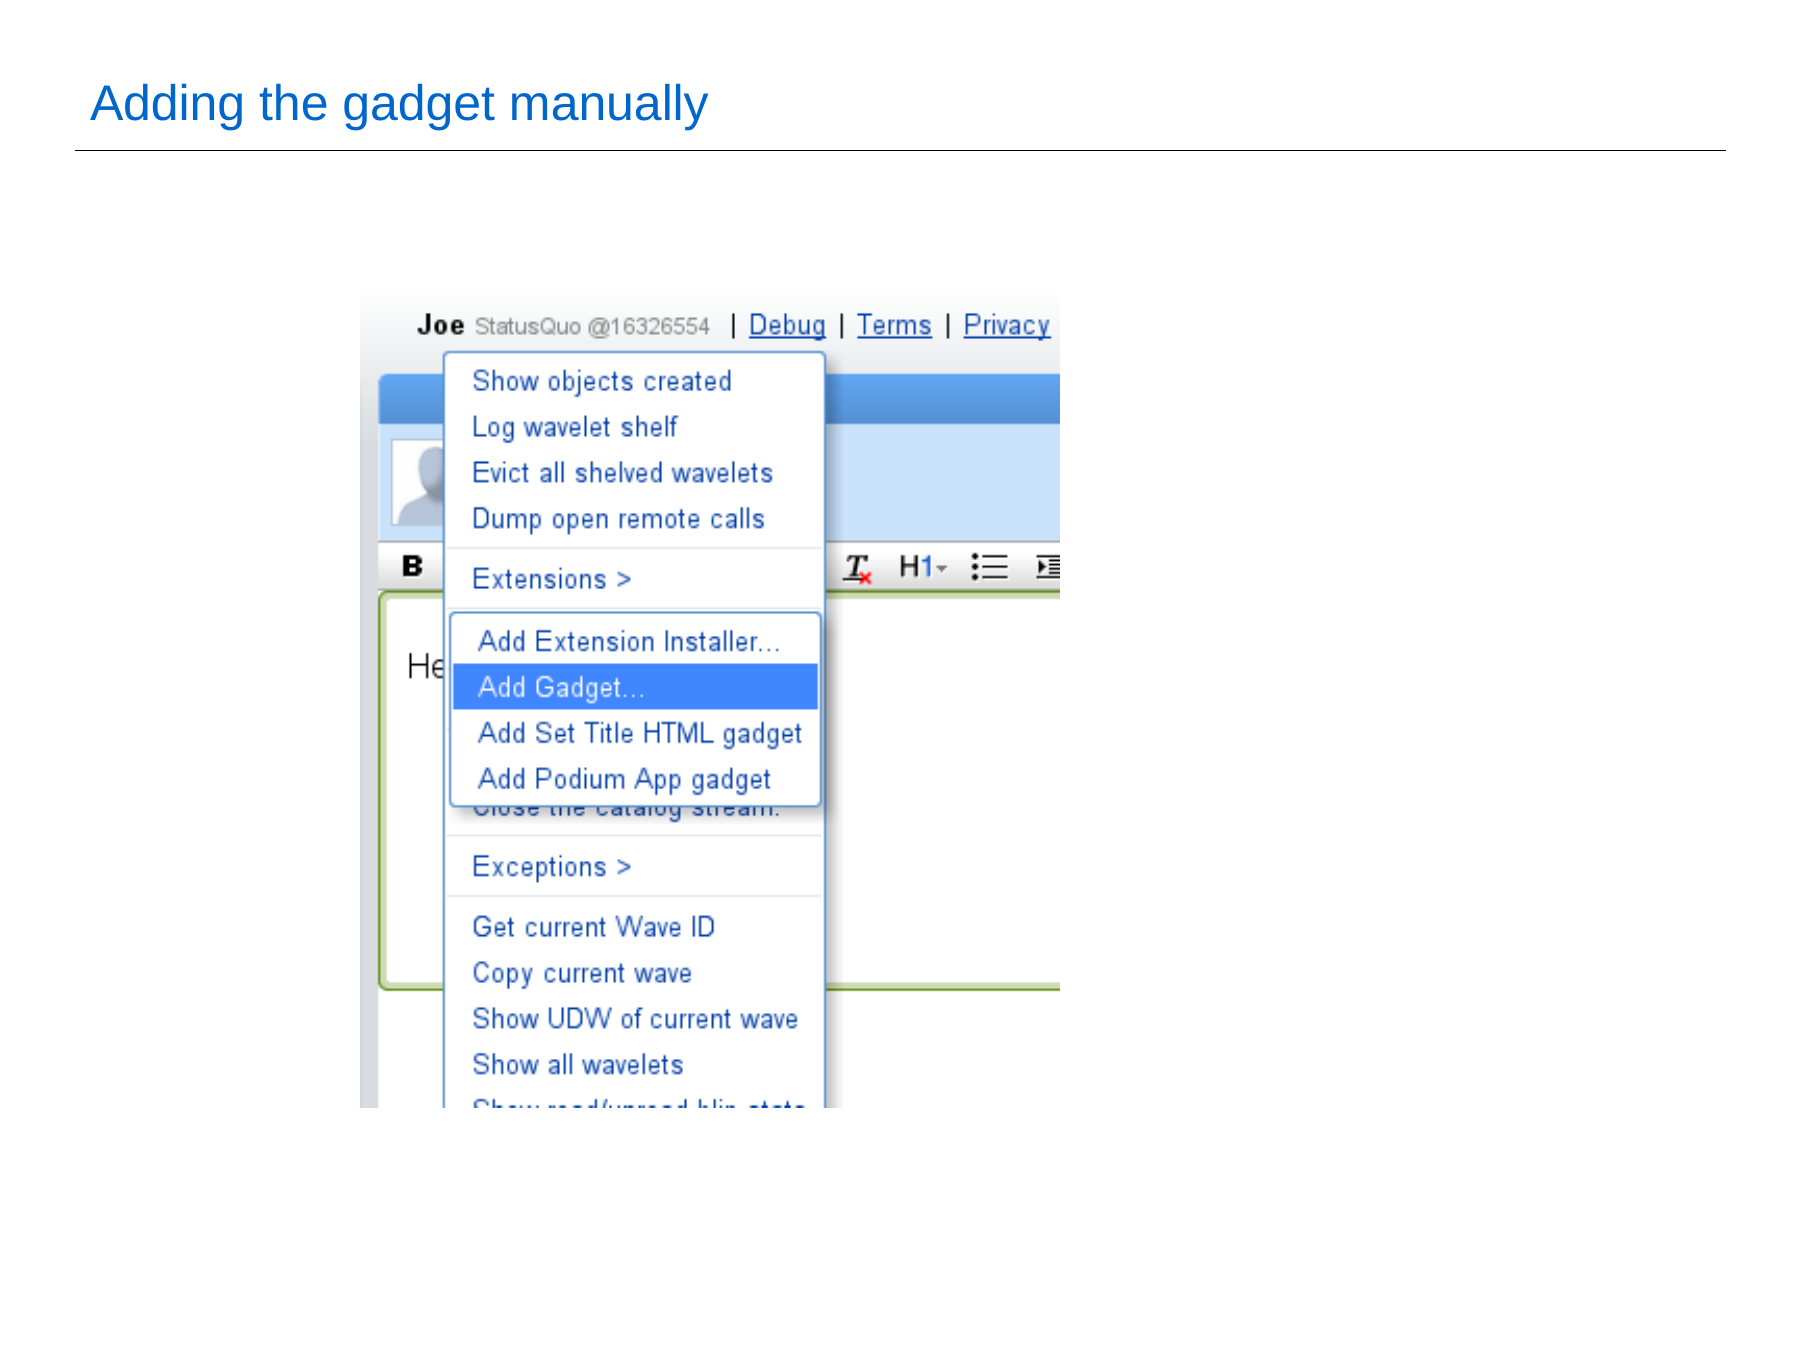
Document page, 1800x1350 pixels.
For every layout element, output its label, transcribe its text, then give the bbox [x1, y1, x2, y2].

title Adding the gadget manually [90, 61, 1710, 151]
picture [360, 289, 1060, 1108]
